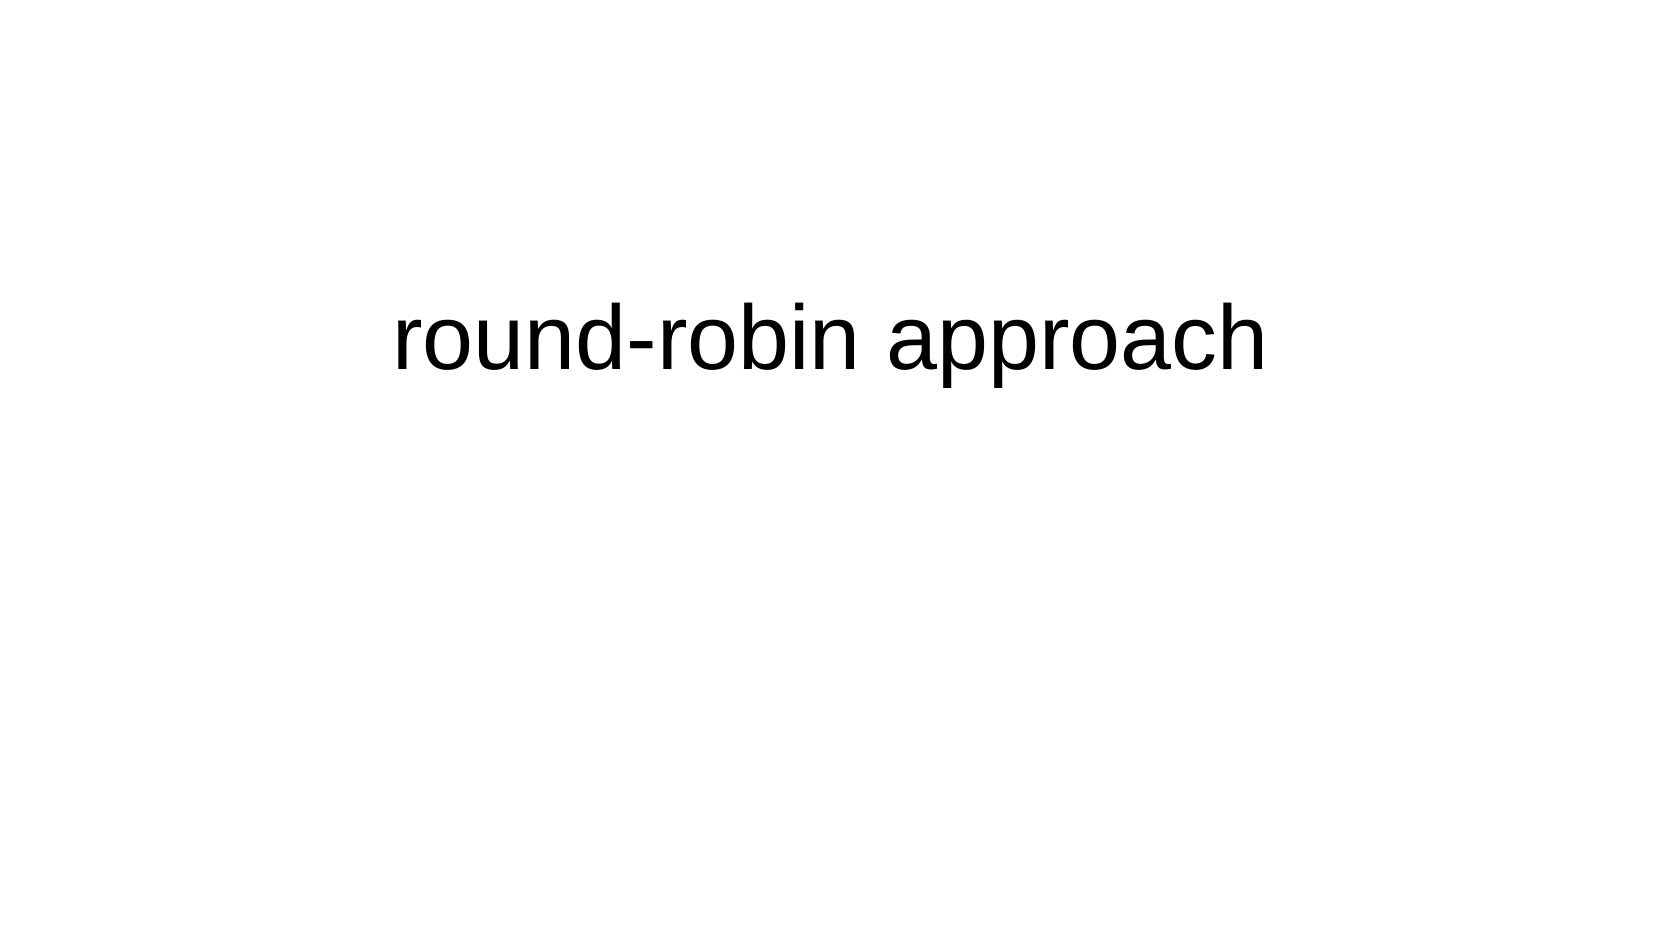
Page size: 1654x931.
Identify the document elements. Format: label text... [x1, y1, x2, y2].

title round-robin approach [86, 112, 1576, 563]
